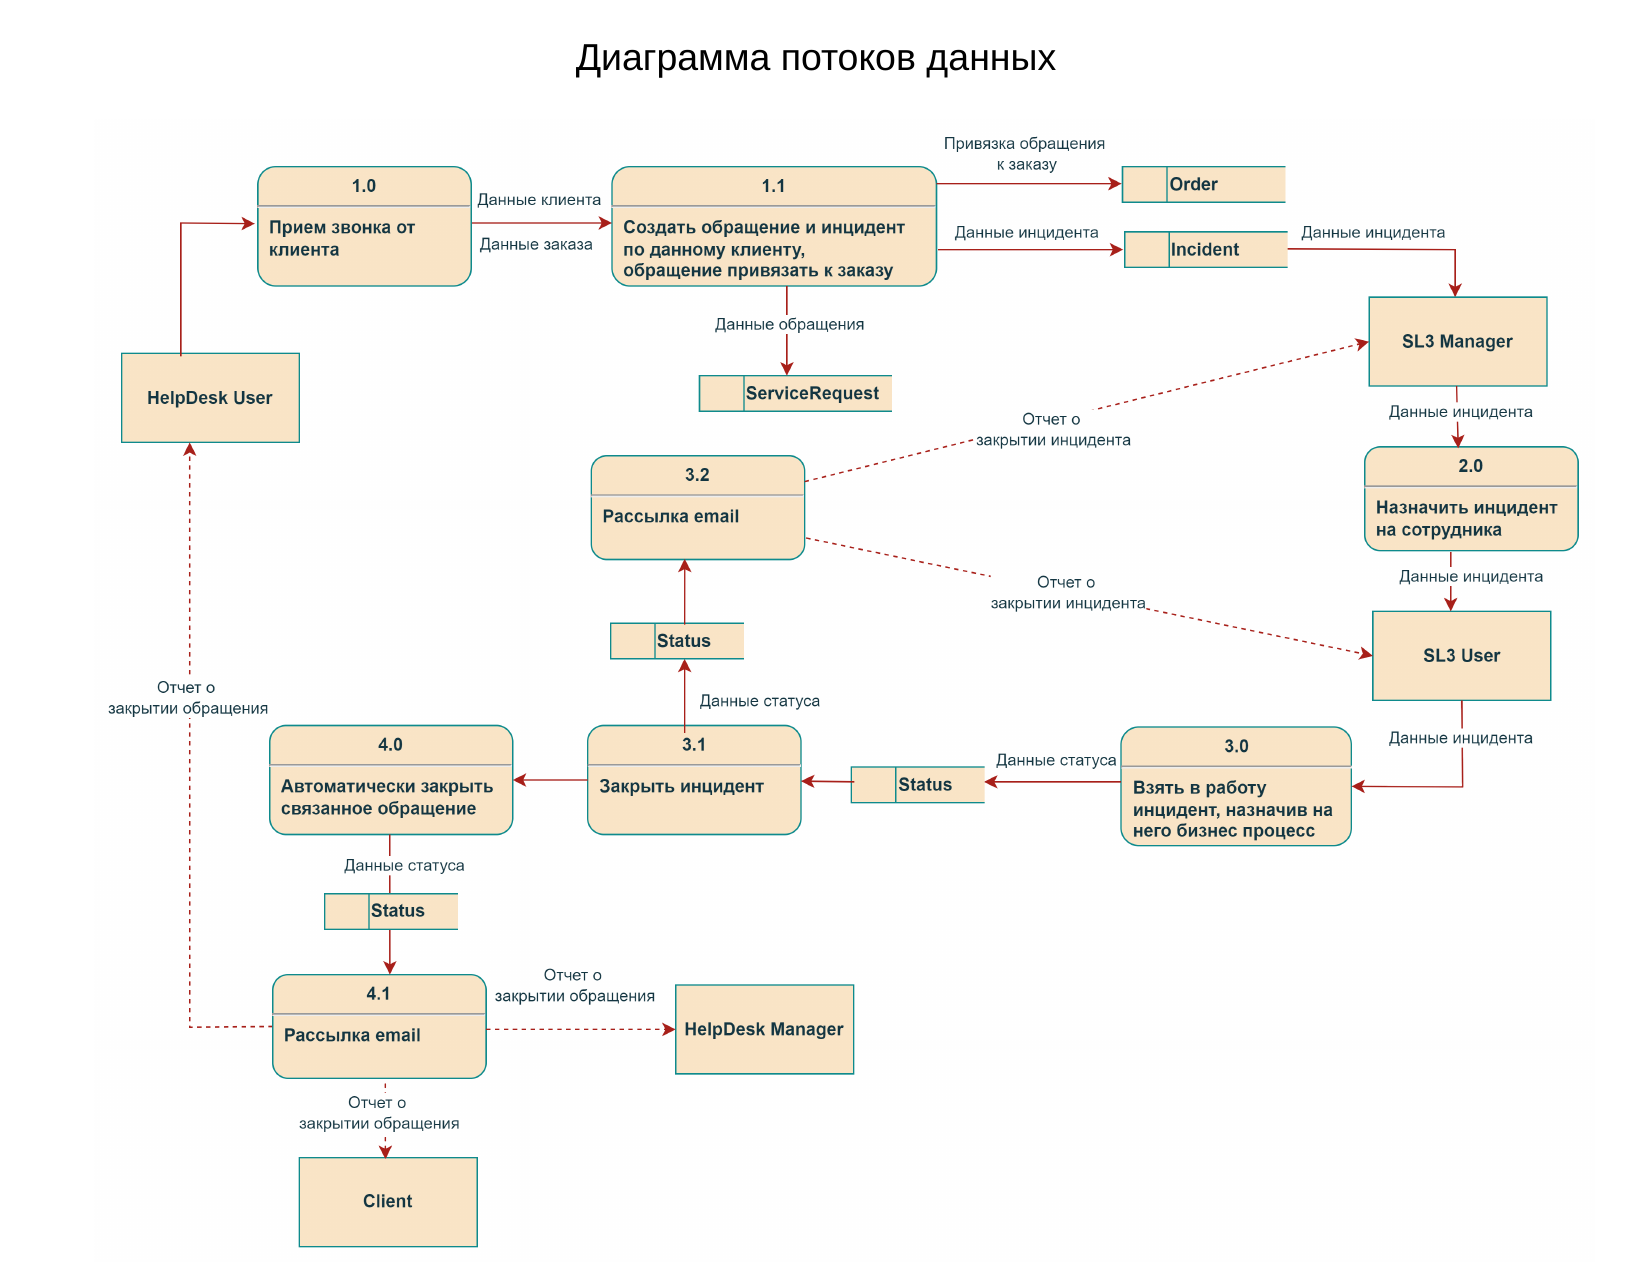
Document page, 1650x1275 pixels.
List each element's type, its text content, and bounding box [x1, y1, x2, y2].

picture [94, 119, 1595, 1262]
text_box <slide-name> [561, 29, 1418, 87]
